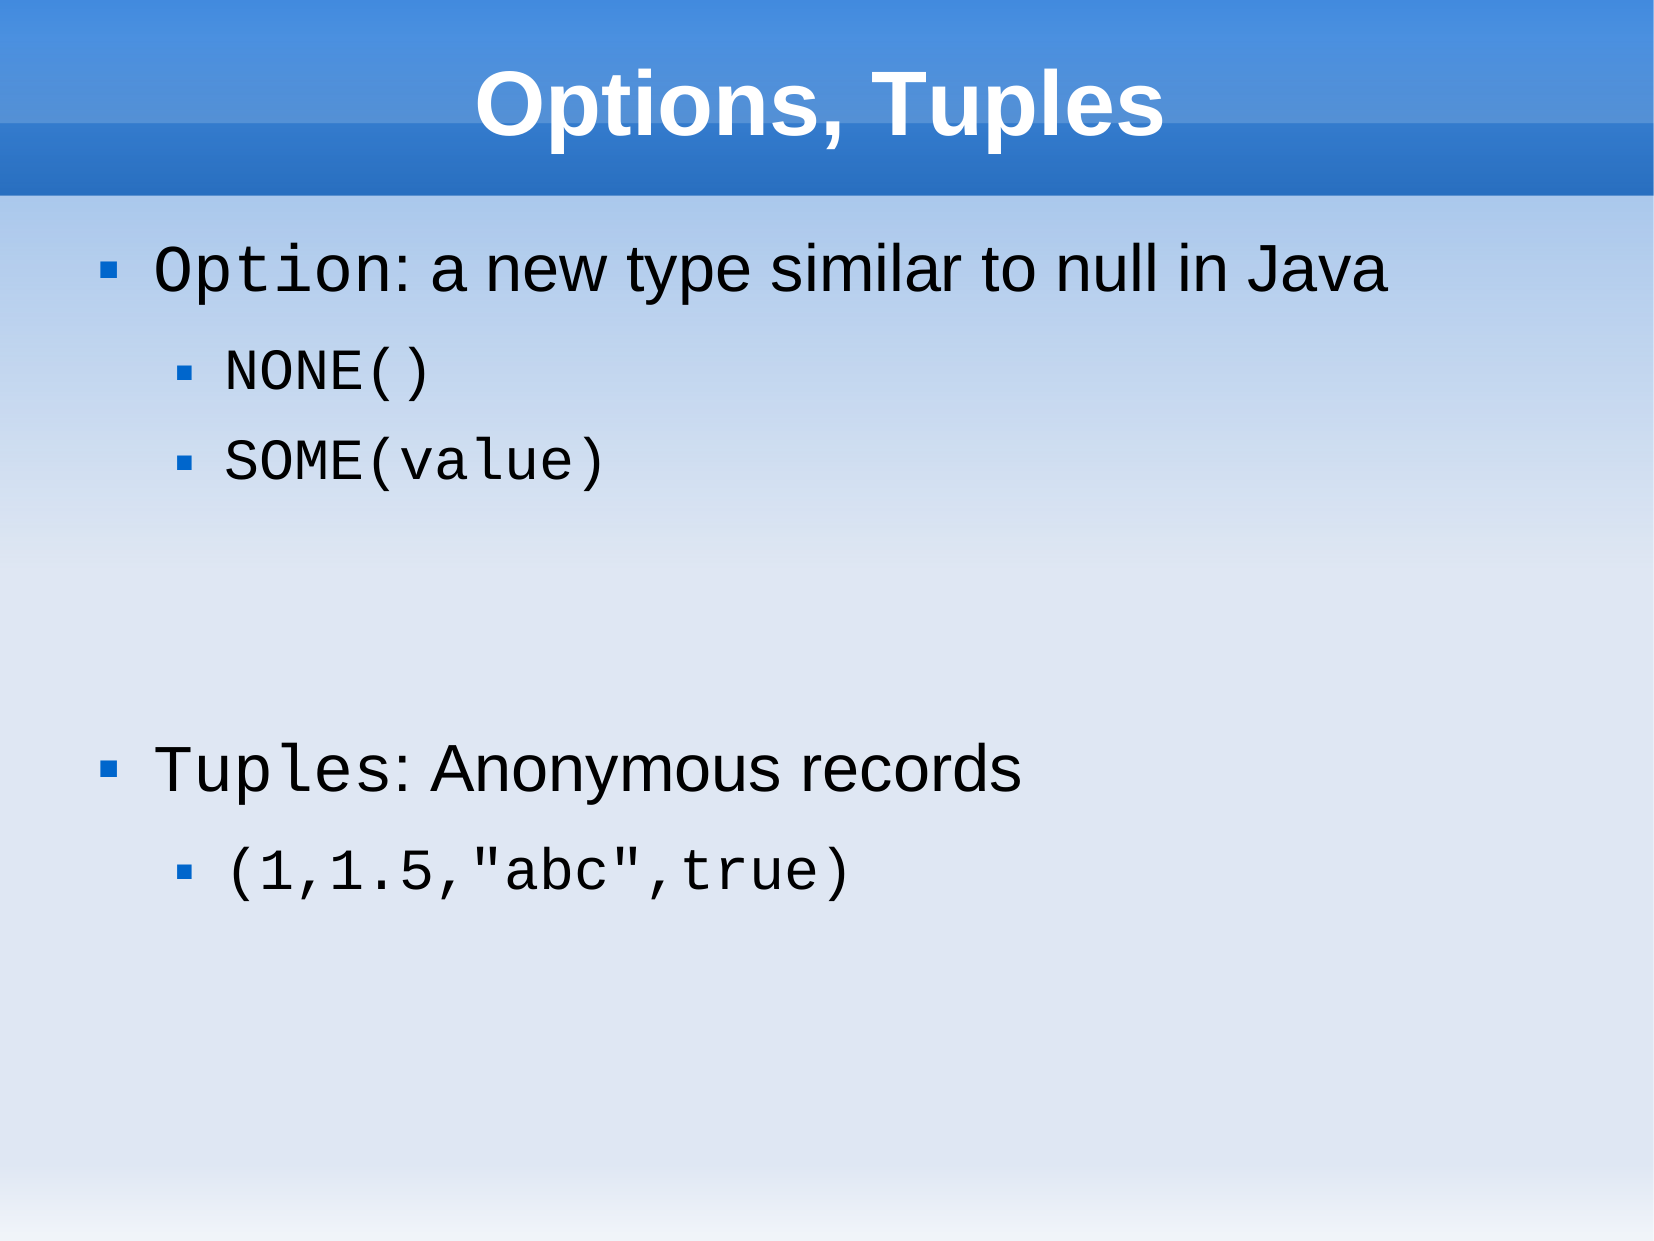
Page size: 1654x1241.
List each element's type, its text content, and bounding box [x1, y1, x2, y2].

title Options, Tuples [76, 0, 1565, 208]
picture [0, 0, 1654, 1241]
list Option: a new type similar to null in Java NONE() SOME(value) Tuples: Anonymous records (1,1.5,"abc",true) [82, 231, 1571, 1050]
